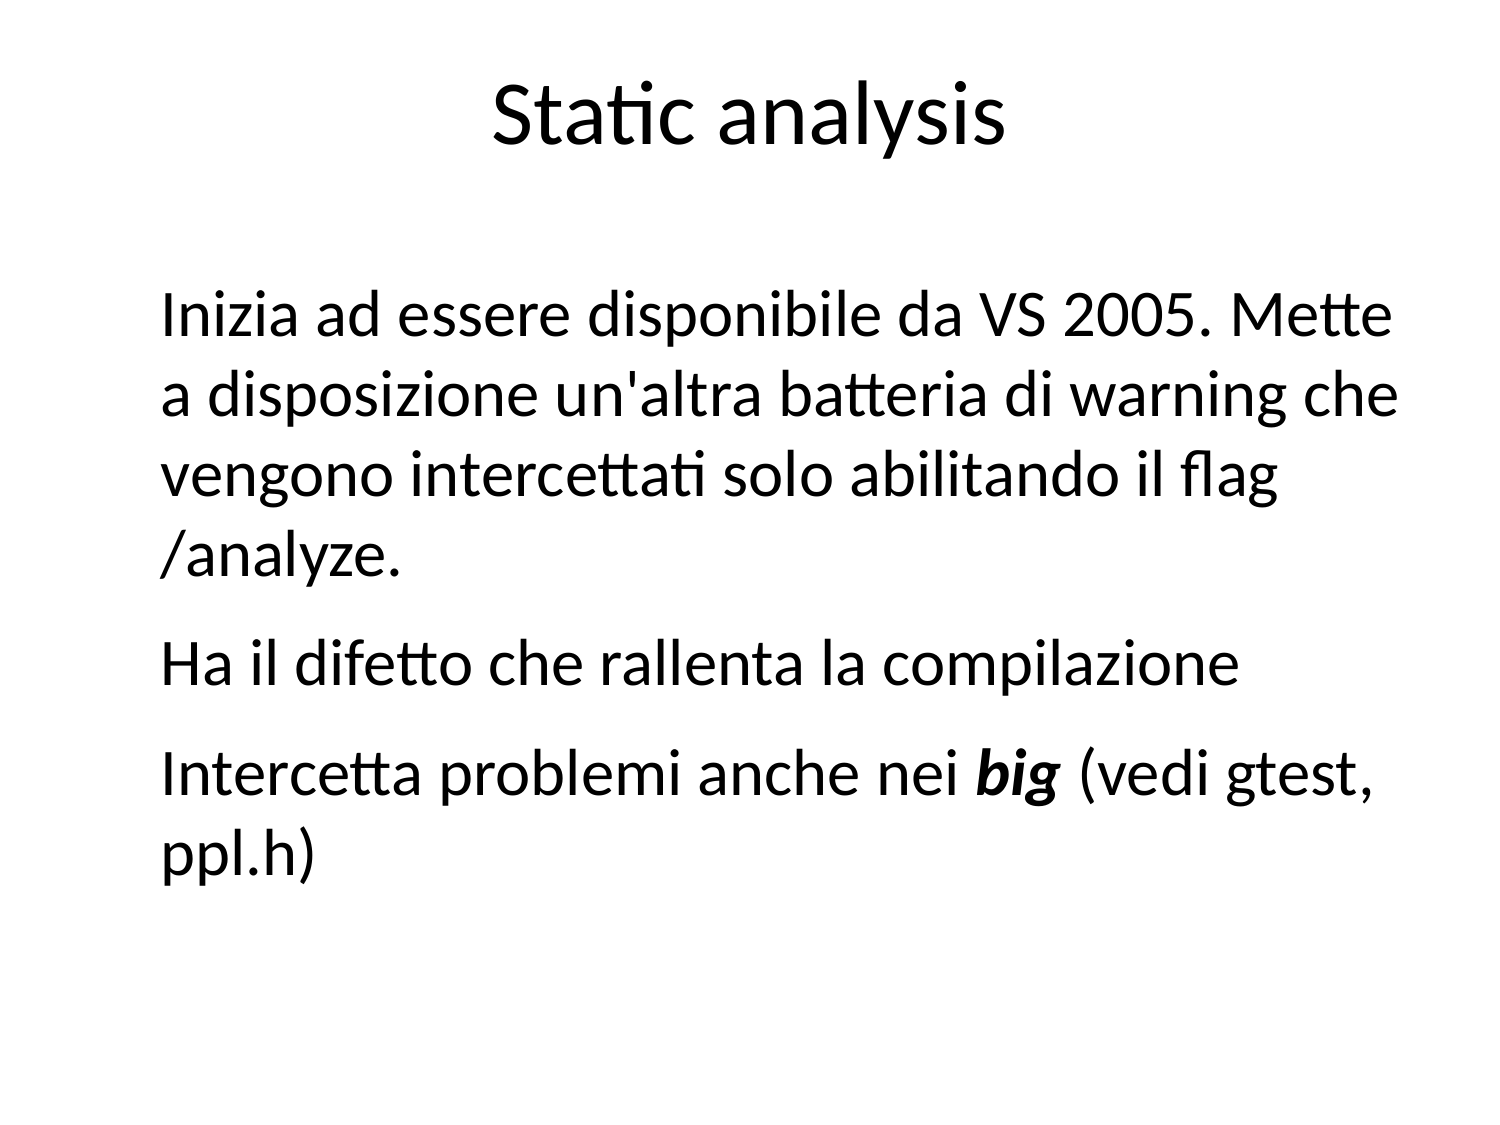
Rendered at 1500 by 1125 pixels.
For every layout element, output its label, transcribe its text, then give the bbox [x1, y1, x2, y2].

list [75, 262, 1426, 1005]
title Static analysis [75, 45, 1425, 233]
